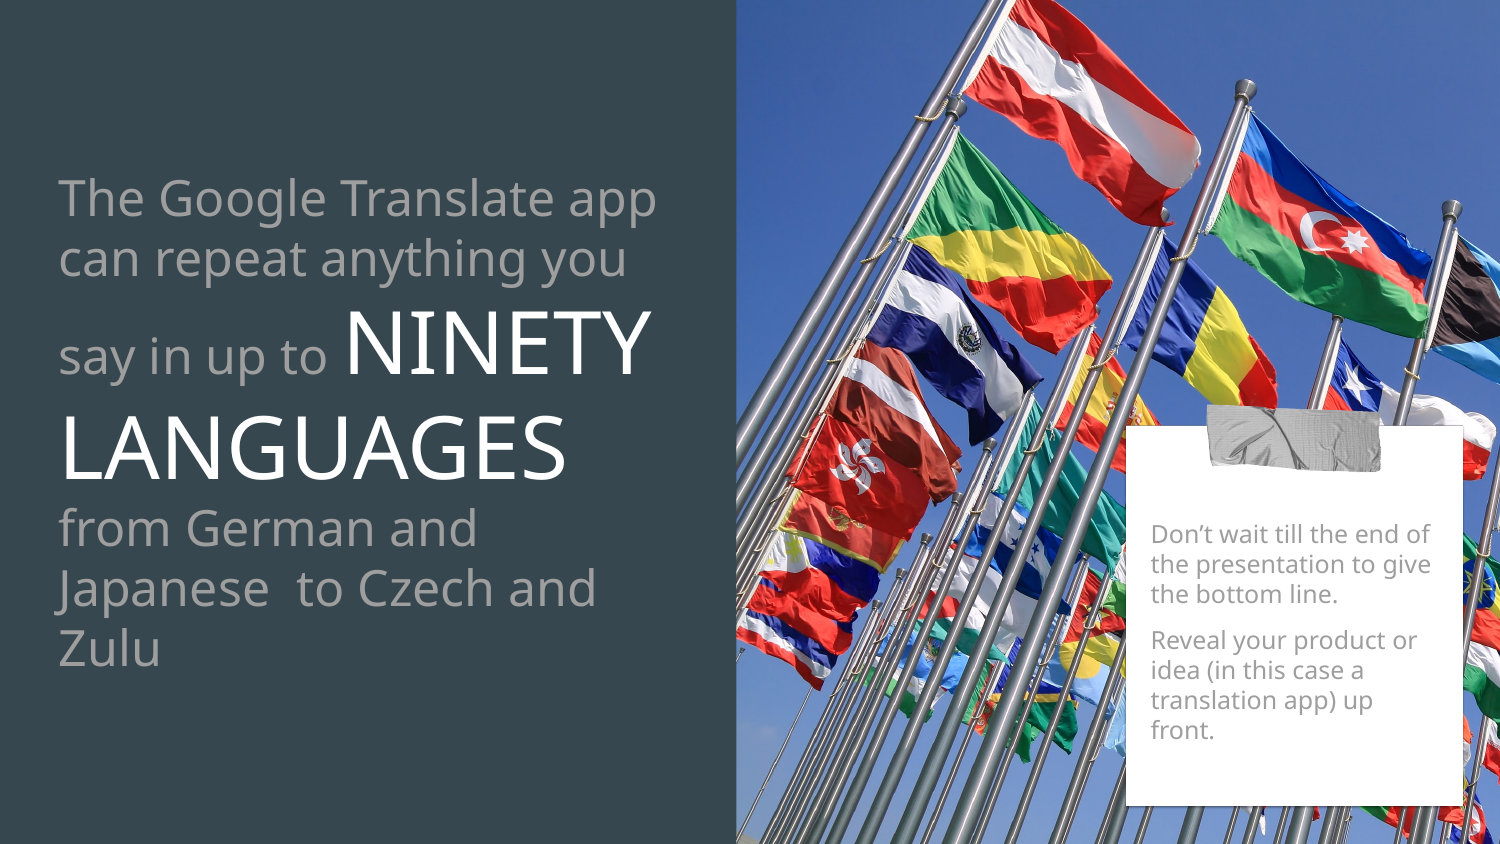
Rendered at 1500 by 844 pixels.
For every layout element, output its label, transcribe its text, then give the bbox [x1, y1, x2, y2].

picture [736, 0, 1500, 844]
title The Google Translate app can repeat anything you say in up to NINETY LANGUAGES from German and Japanese to Czech and Zulu [43, 313, 708, 530]
text_box Tip Don’t wait till the end of the presentation to give the bottom line. Reveal your product or idea (in this case a translation app) up front. [1135, 451, 1452, 781]
